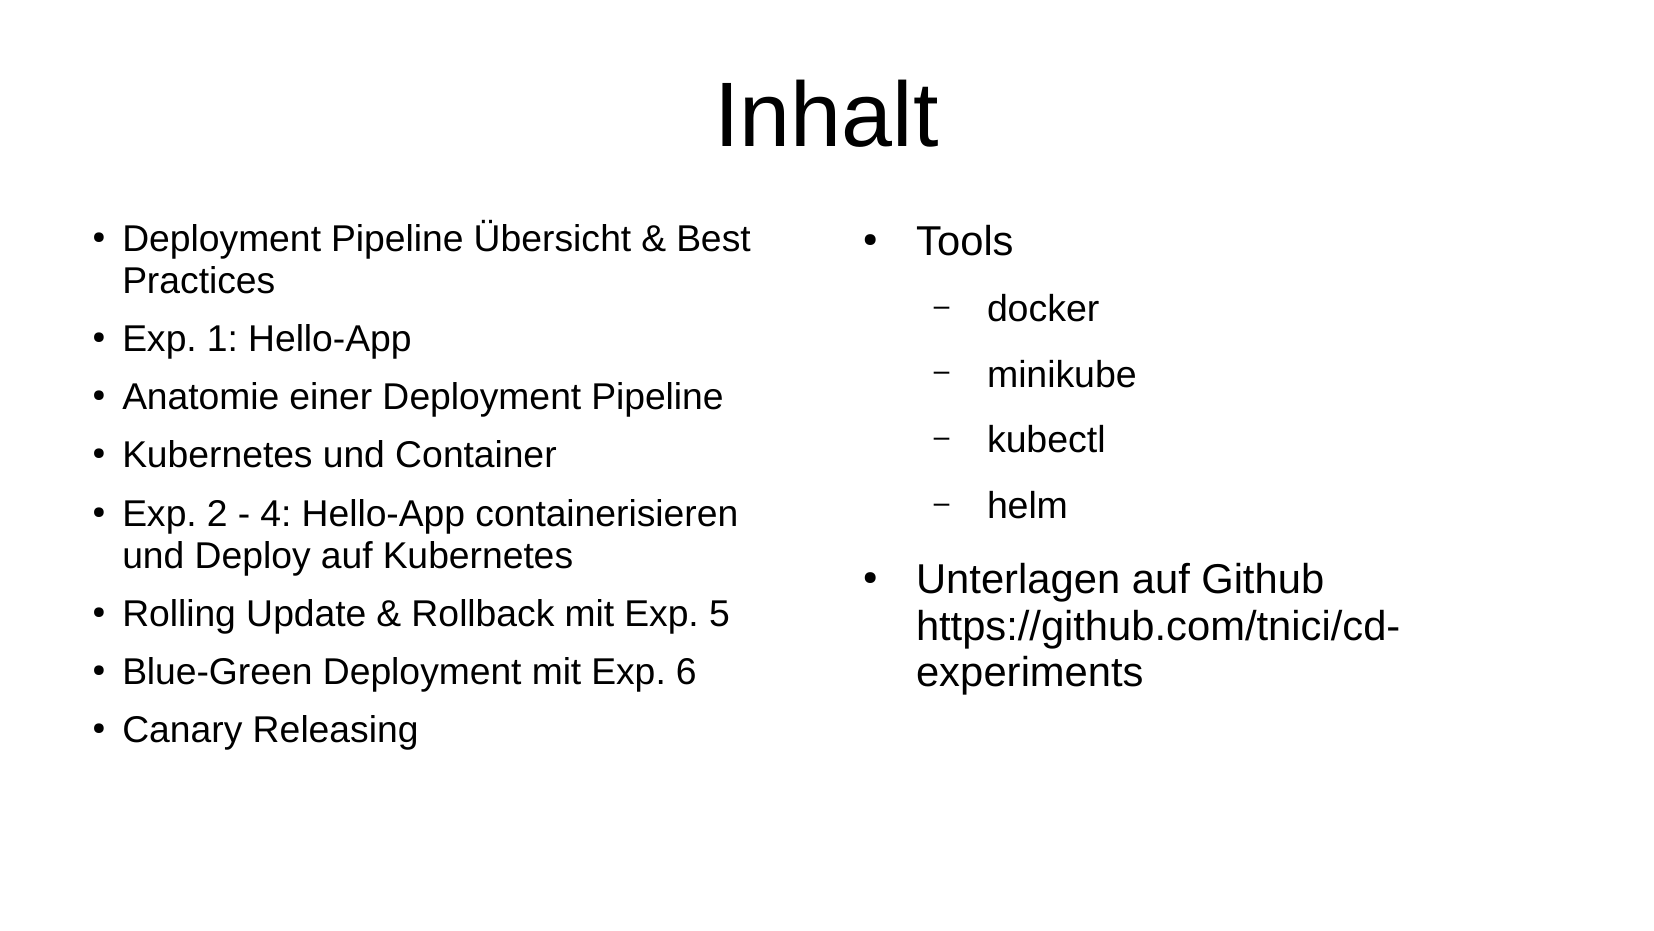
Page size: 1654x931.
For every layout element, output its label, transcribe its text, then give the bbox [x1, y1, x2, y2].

title Inhalt [82, 37, 1571, 193]
list Deployment Pipeline Übersicht & Best Practices Exp. 1: Hello-App Anatomie einer Deployment Pipeline Kubernetes und Container Exp. 2 - 4: Hello-App containerisieren und Deploy auf Kubernetes Rolling Update & Rollback mit Exp. 5 Blue-Green Deployment mit Exp. 6 Canary Releasing [82, 217, 809, 758]
list Tools docker minikube kubectl helm Unterlagen auf Github https://github.com/tnici/cd-experiments [845, 217, 1572, 758]
